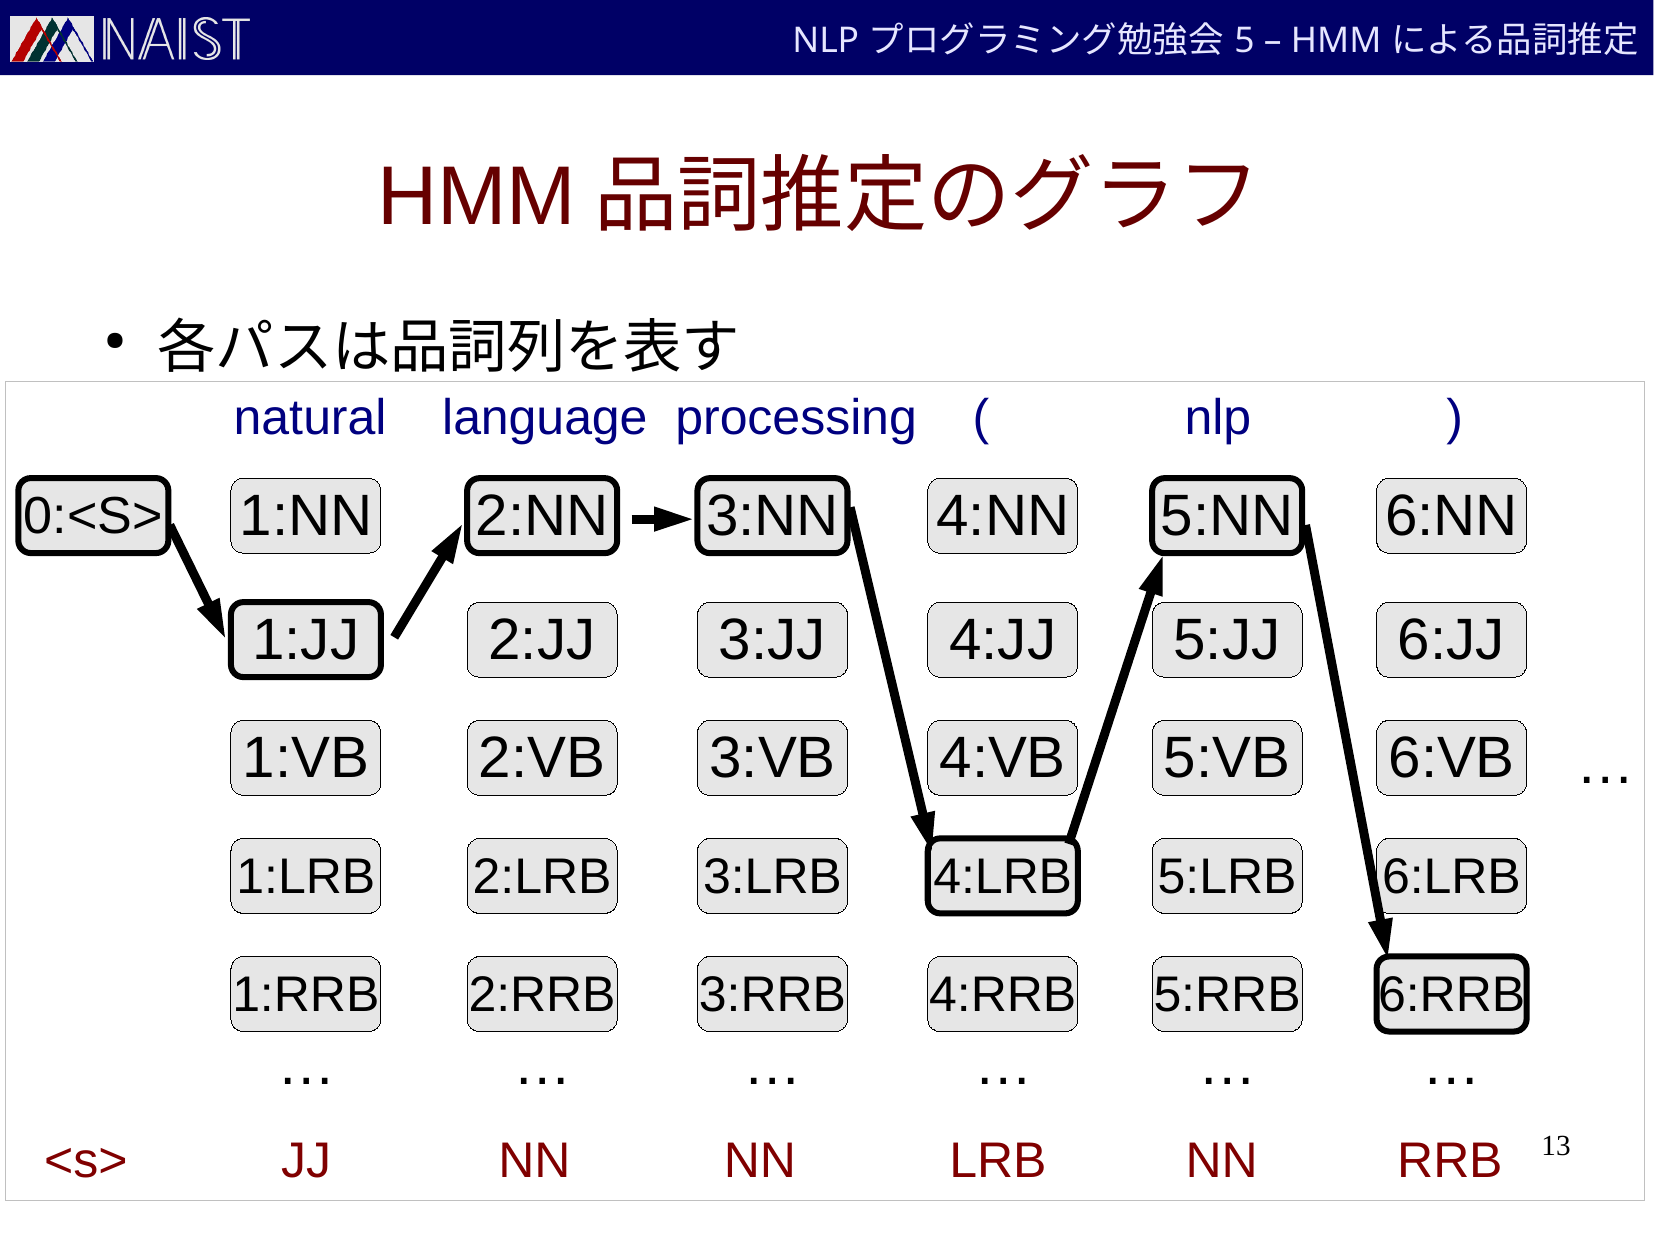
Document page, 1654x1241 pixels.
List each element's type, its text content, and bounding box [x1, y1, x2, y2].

text_box 6:VB [1376, 720, 1527, 796]
text_box … [1561, 723, 1644, 804]
text_box 4:JJ [927, 602, 1078, 678]
text_box 5:RRB [1152, 956, 1303, 1032]
text_box 1:VB [230, 720, 381, 796]
text_box … [1645, 723, 1650, 804]
text_box 6:JJ [1376, 602, 1527, 678]
text_box … [1408, 1024, 1497, 1105]
text_box 4:VB [927, 720, 1078, 796]
text_box 3:RRB [697, 956, 848, 1032]
text_box 2:NN [467, 478, 618, 554]
text_box 4:RRB [927, 956, 1078, 1032]
text_box 4:NN [927, 478, 1078, 554]
text_box 3:VB [697, 720, 848, 796]
text_box … [729, 1024, 817, 1105]
text_box … [262, 1024, 351, 1105]
text_box 3:LRB [697, 838, 848, 914]
text_box 1:NN [230, 478, 381, 554]
text_box 5:LRB [1152, 838, 1303, 914]
text_box 6:NN [1376, 478, 1527, 554]
text_box 5:VB [1152, 720, 1303, 796]
text_box 6:RRB [1376, 956, 1527, 1032]
text_box 2:RRB [467, 956, 618, 1032]
list 各パスは品詞列を表す [86, 300, 1576, 366]
text_box 5:JJ [1152, 602, 1303, 678]
text_box <s> JJ NN NN LRB NN RRB [11, 1125, 1576, 1196]
text_box 1:RRB [230, 956, 381, 1032]
text_box … [959, 1024, 1048, 1105]
text_box 5:NN [1152, 478, 1303, 554]
title HMM品詞推定のグラフ [75, 92, 1564, 285]
text_box 2:LRB [467, 838, 618, 914]
text_box … [498, 1024, 587, 1105]
text_box 1:LRB [230, 838, 381, 914]
text_box 3:NN [697, 478, 848, 554]
picture [102, 17, 251, 60]
text_box 1:JJ [230, 602, 381, 678]
picture [10, 16, 94, 62]
text_box 0:<S> [18, 478, 169, 554]
text_box 3:JJ [697, 602, 848, 678]
text_box 4:LRB [927, 838, 1078, 914]
text_box natural language processing ( nlp ) [201, 382, 1604, 453]
text_box 6:LRB [1376, 838, 1527, 914]
text_box … [1183, 1024, 1272, 1105]
text_box 2:JJ [467, 602, 618, 678]
text_box 2:VB [467, 720, 618, 796]
